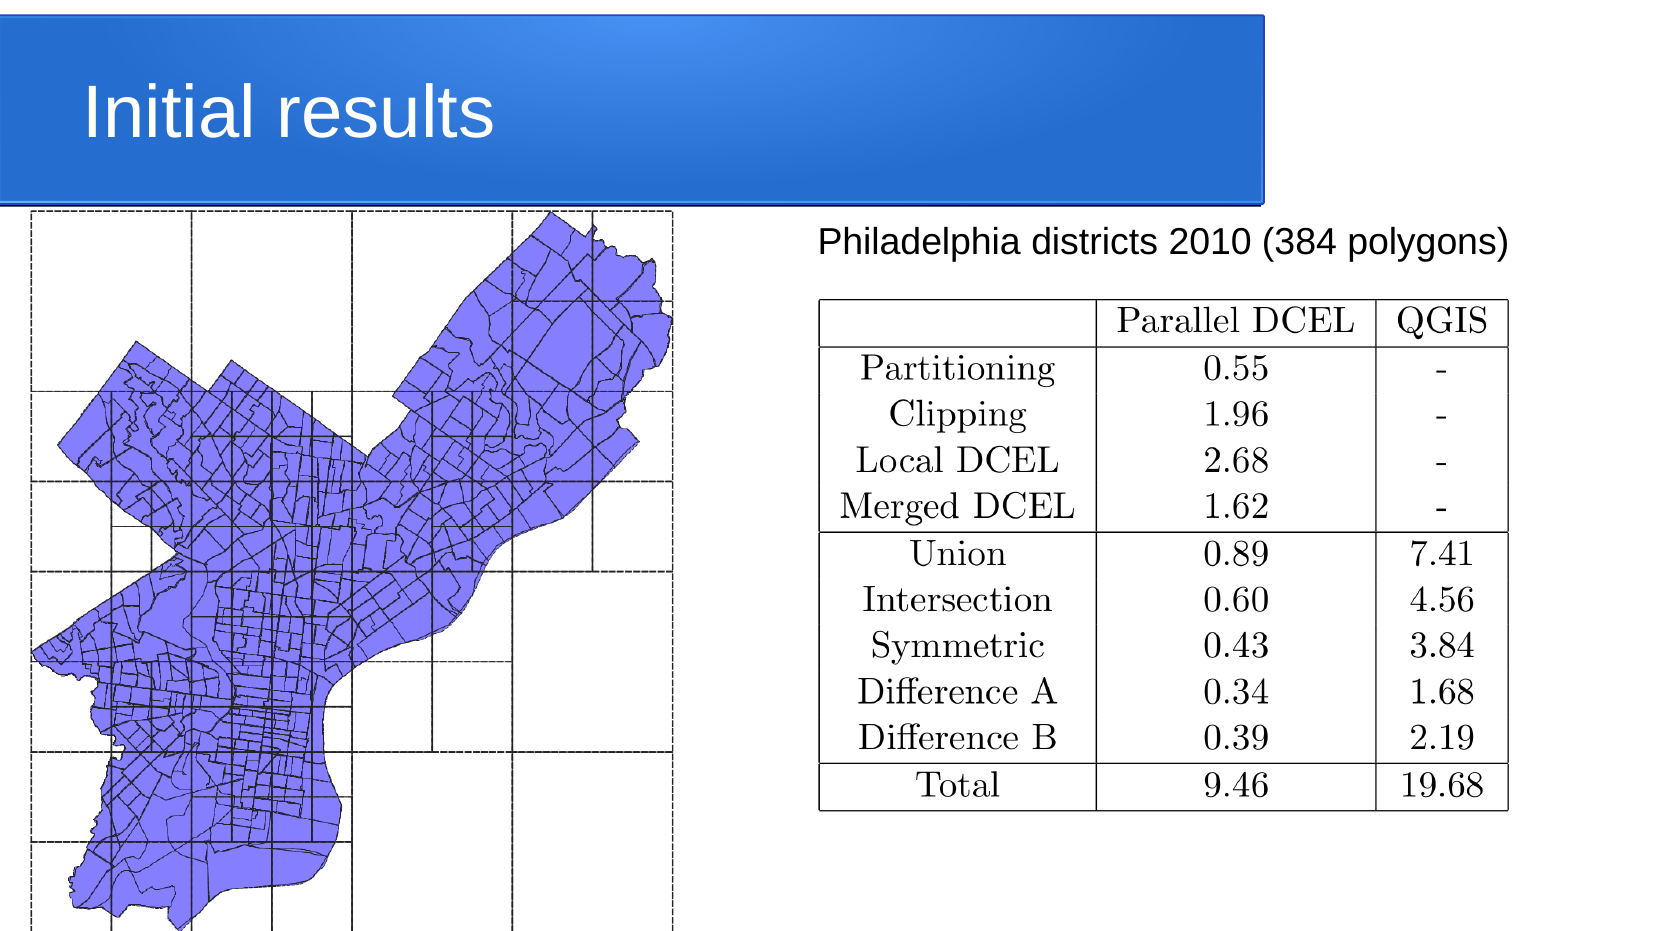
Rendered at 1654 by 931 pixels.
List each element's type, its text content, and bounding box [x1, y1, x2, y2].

title Initial results [82, 35, 1235, 189]
picture [29, 209, 674, 931]
text_box Philadelphia districts 2010 (384 polygons) [673, 213, 1654, 312]
picture [818, 312, 1509, 812]
